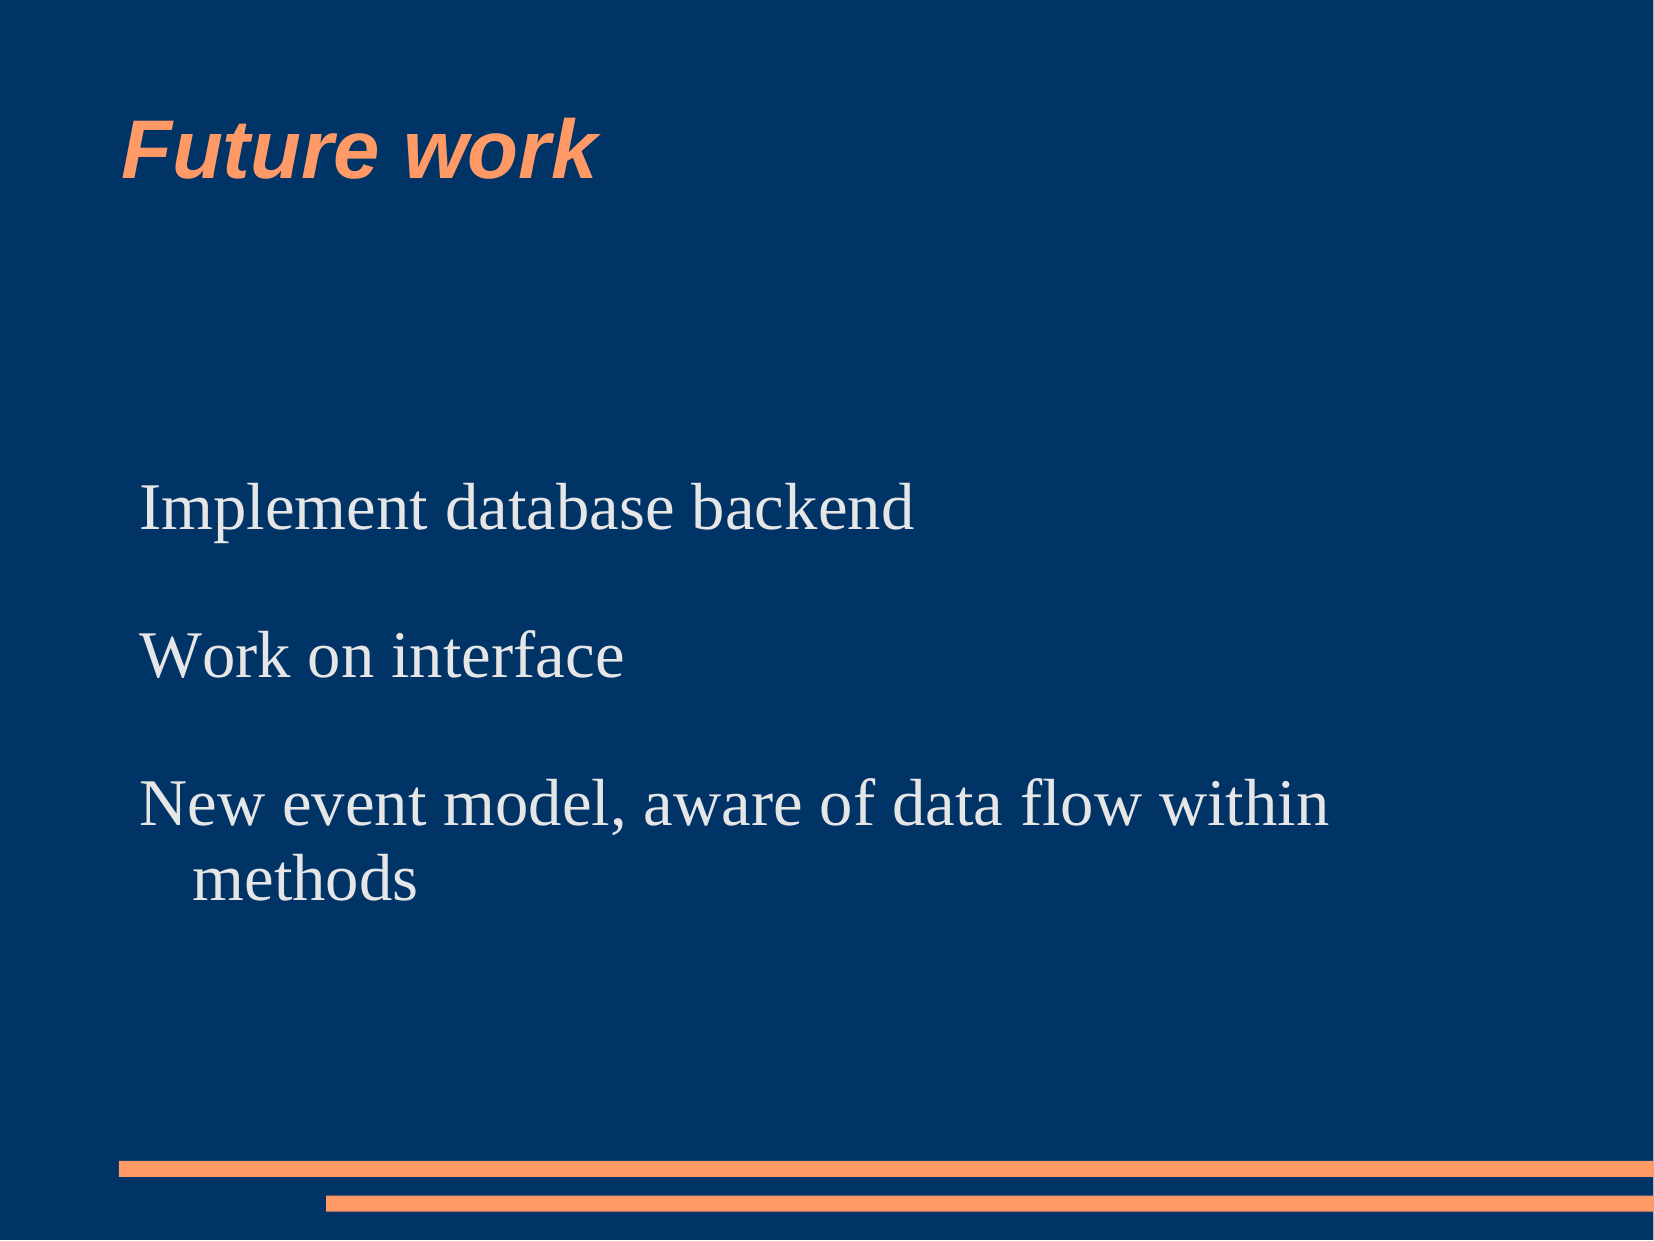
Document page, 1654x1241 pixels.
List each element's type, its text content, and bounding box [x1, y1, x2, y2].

list Implement database backend Work on interface New event model, aware of data flow within methods [121, 322, 1561, 1133]
title Future work [121, 46, 1534, 254]
